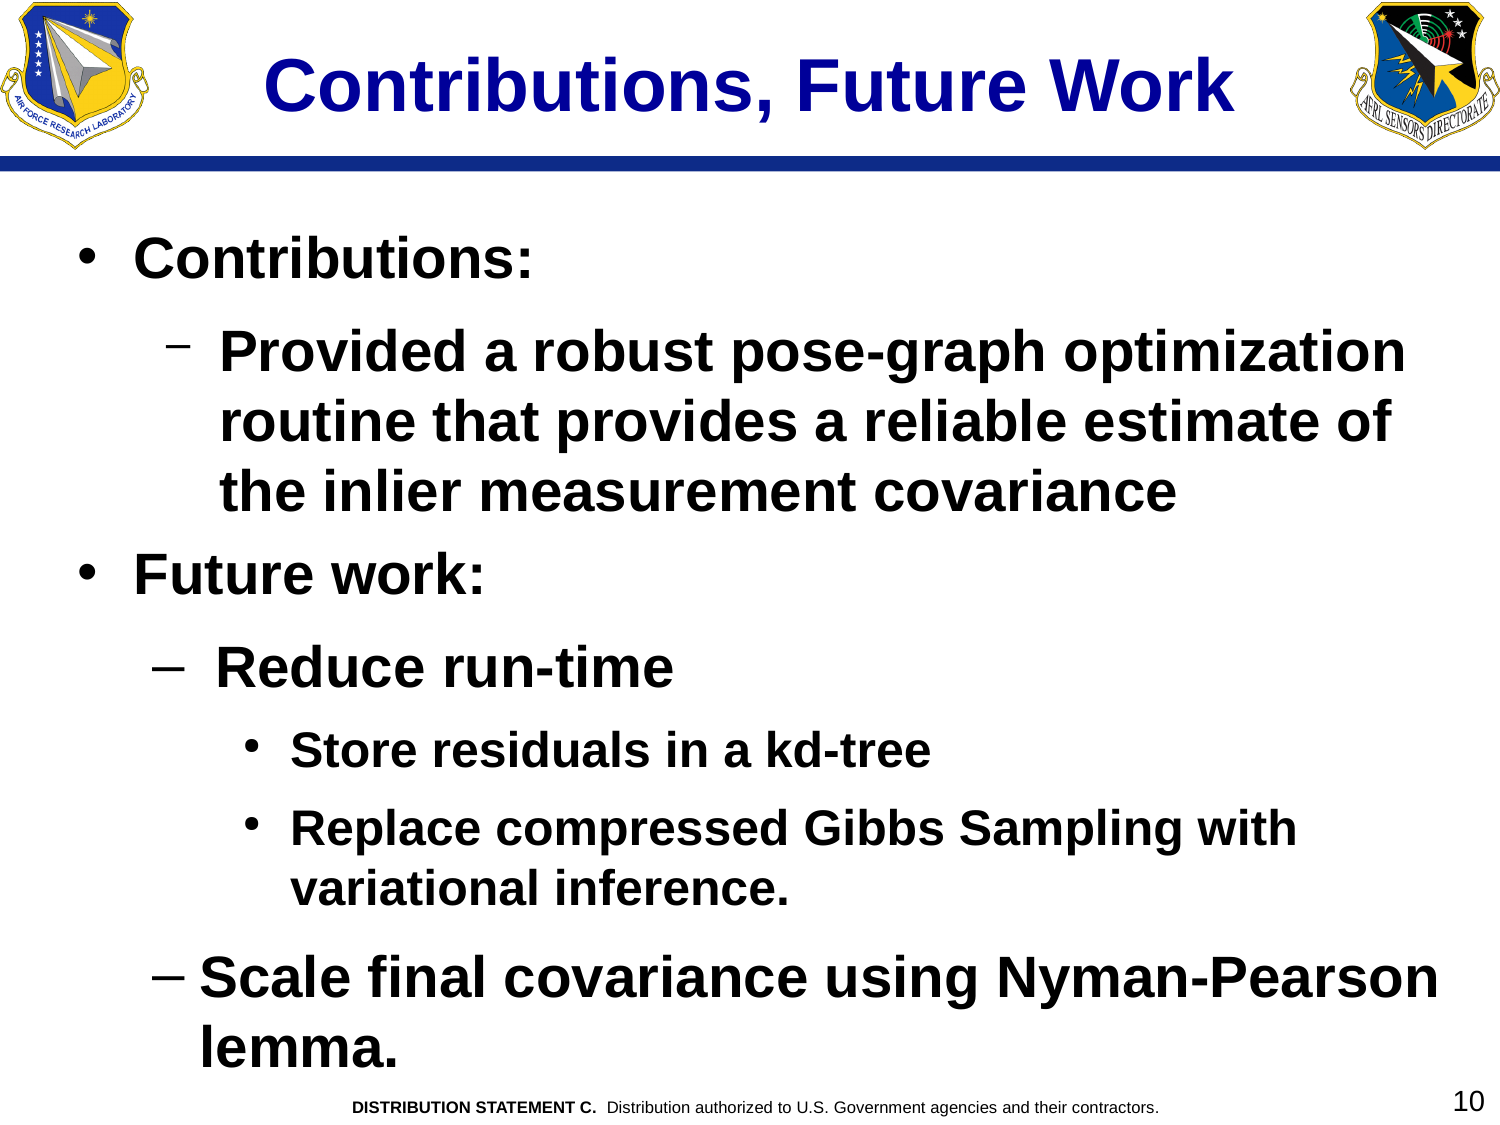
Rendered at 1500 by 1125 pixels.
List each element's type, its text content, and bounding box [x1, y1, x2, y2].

picture [0, 2, 149, 150]
title Contributions, Future Work [150, 0, 1350, 163]
list Contributions: Provided a robust pose-graph optimization routine that provides a reliable estimate of the inlier measurement covariance Future work: Reduce run-time Store residuals in a kd-tree Replace compressed Gibbs Sampling with variational inference. Scale final covariance using Nyman-Pearson lemma. [62, 212, 1471, 1006]
picture [1350, 2, 1500, 150]
